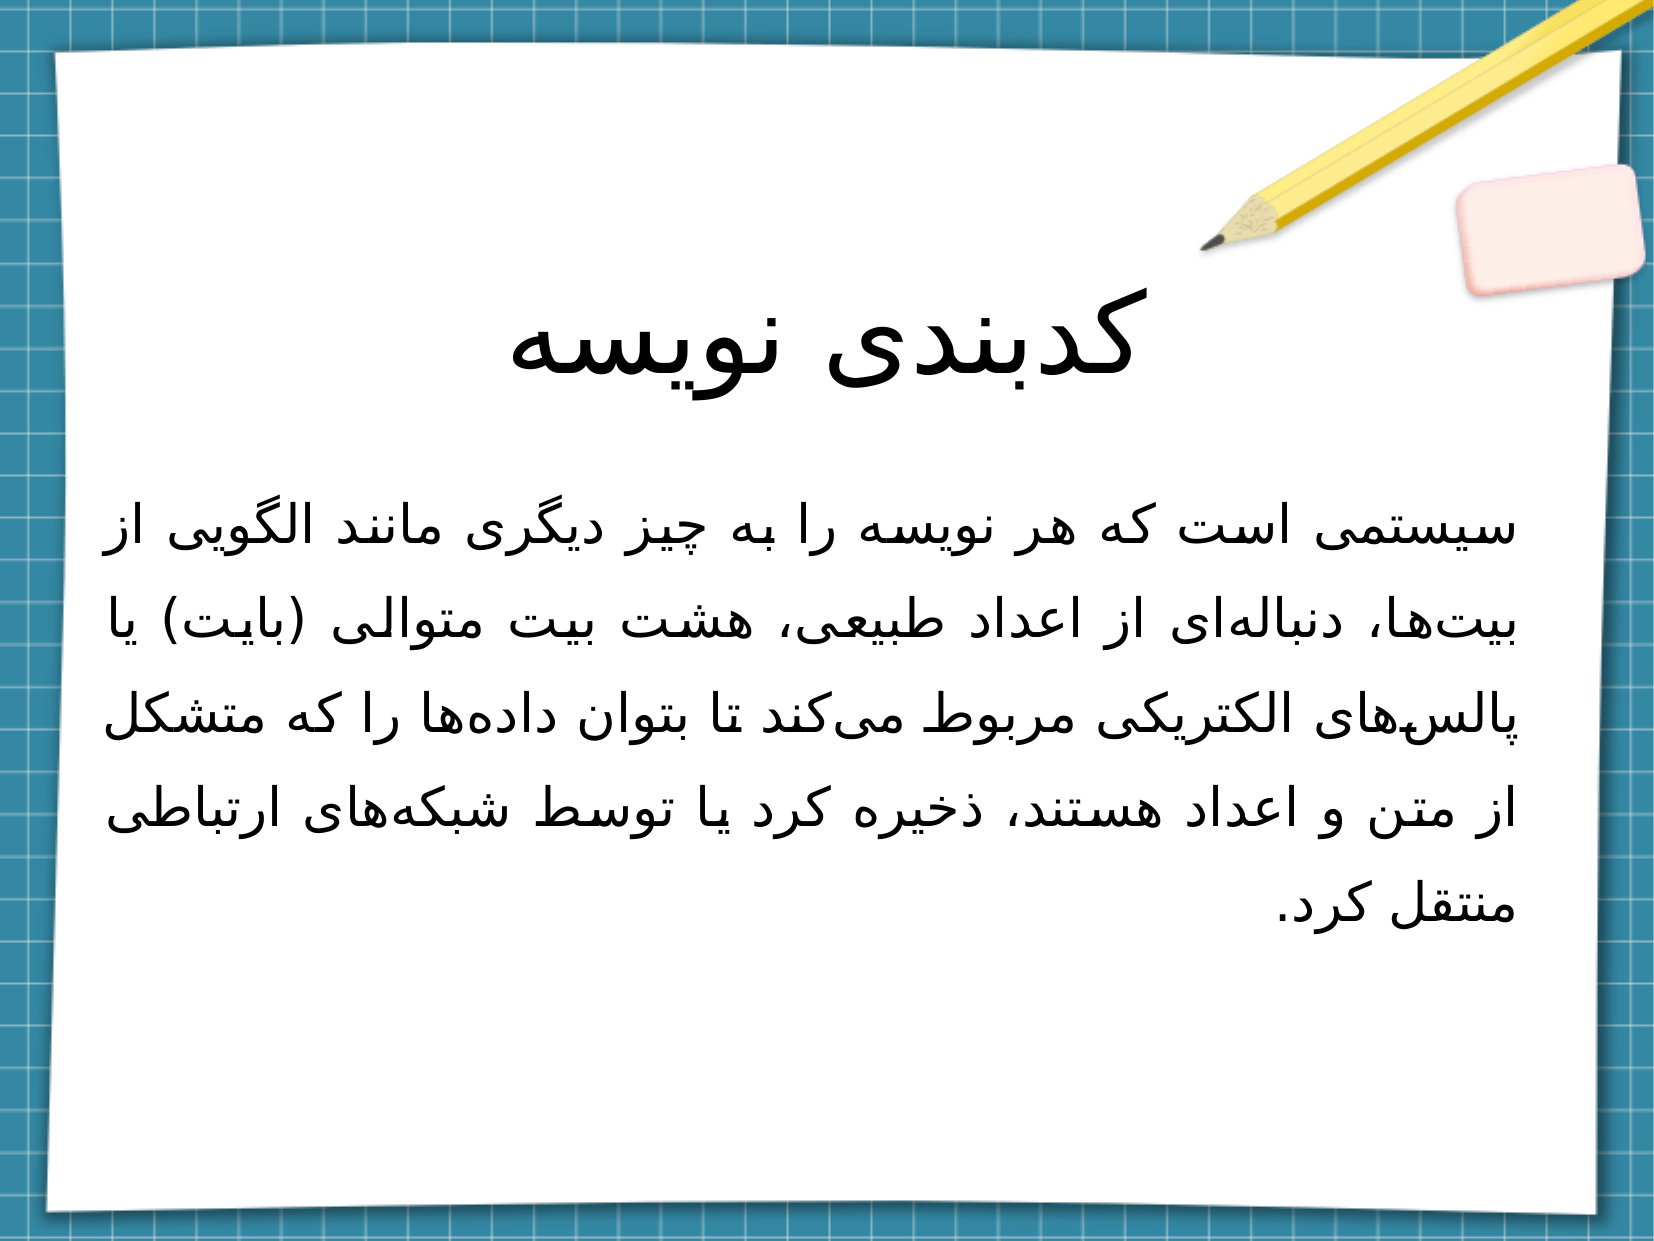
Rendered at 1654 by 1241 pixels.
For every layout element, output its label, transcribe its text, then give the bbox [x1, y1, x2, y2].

picture [0, 0, 1654, 1241]
title کدبندی نویسه [82, 230, 1571, 438]
list سیستمی است که هر نویسه را به چیز دیگری مانند الگویی از بیت‌ها، دنباله‌ای از اعداد طبیعی، هشت بیت متوالی (بایت) یا پالس‌های الکتریکی مربوط می‌کند تا بتوان داده‌ها را که متشکل از متن و اعداد هستند، ذخیره کرد یا توسط شبکه‌های ارتباطی منتقل کرد. [101, 461, 1591, 1156]
